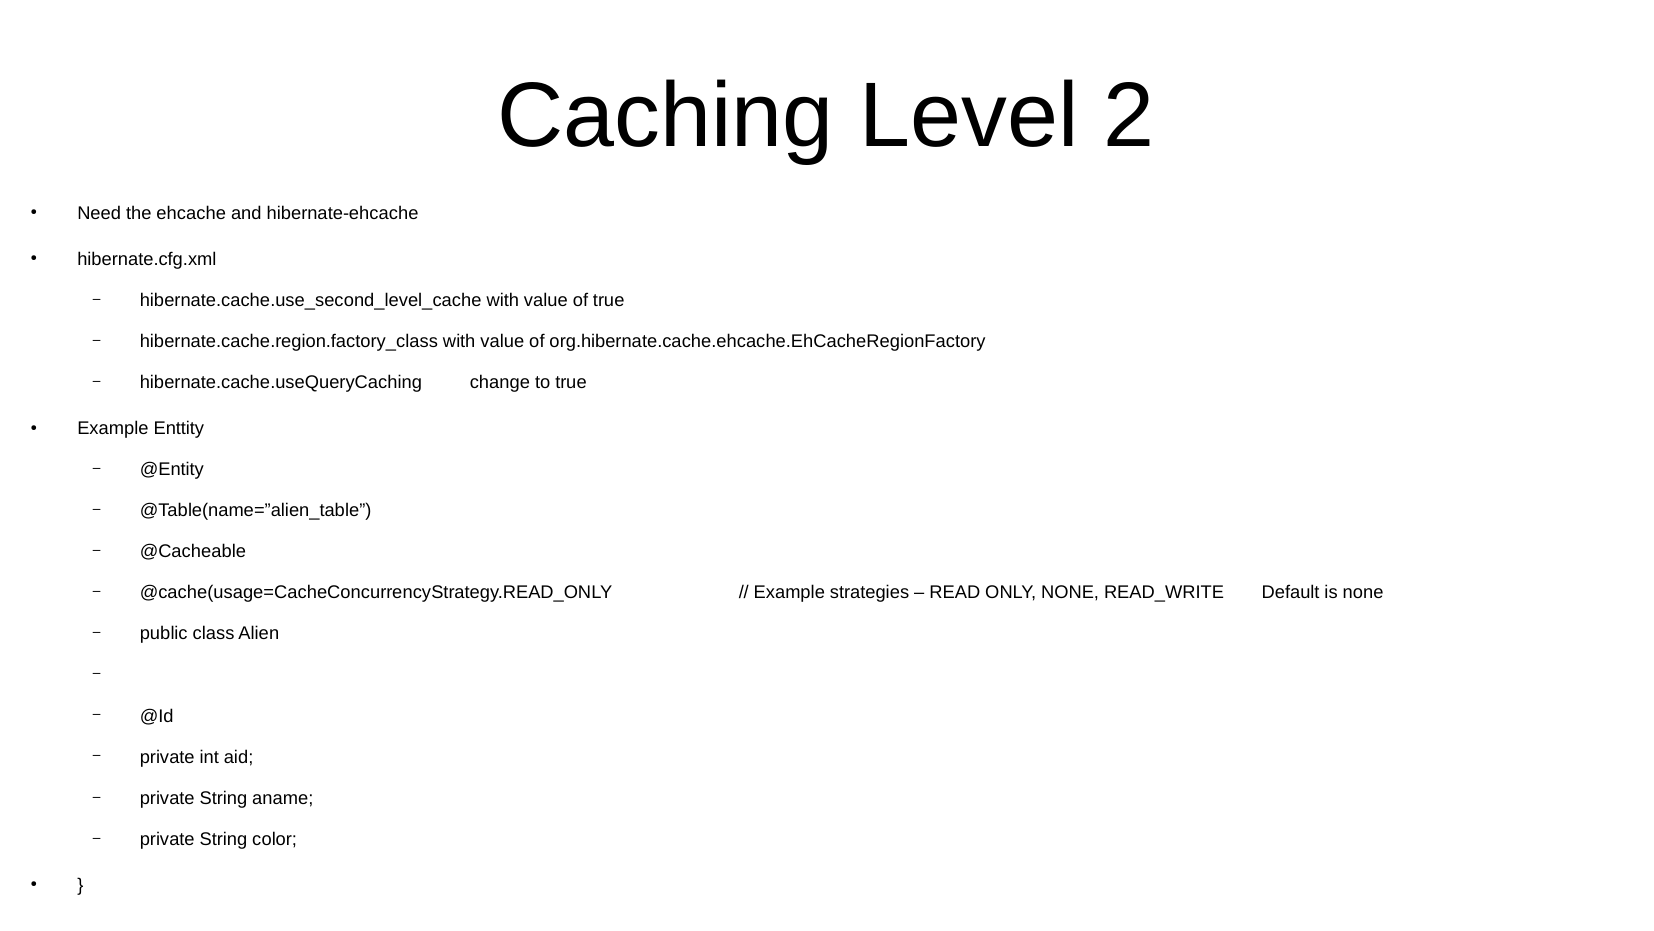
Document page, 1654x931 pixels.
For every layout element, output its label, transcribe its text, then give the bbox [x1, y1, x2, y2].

list Need the ehcache and hibernate-ehcache hibernate.cfg.xml hibernate.cache.use_second_level_cache with value of true hibernate.cache.region.factory_class with value of org.hibernate.cache.ehcache.EhCacheRegionFactory hibernate.cache.useQueryCaching change to true Example Enttity @Entity @Table(name=”alien_table”) @Cacheable @cache(usage=CacheConcurrencyStrategy.READ_ONLY // Example strategies – READ ONLY, NONE, READ_WRITE Default is none public class Alien @Id private int aid; private String aname; private String color; } [15, 202, 1571, 901]
title Caching Level 2 [82, 37, 1571, 193]
